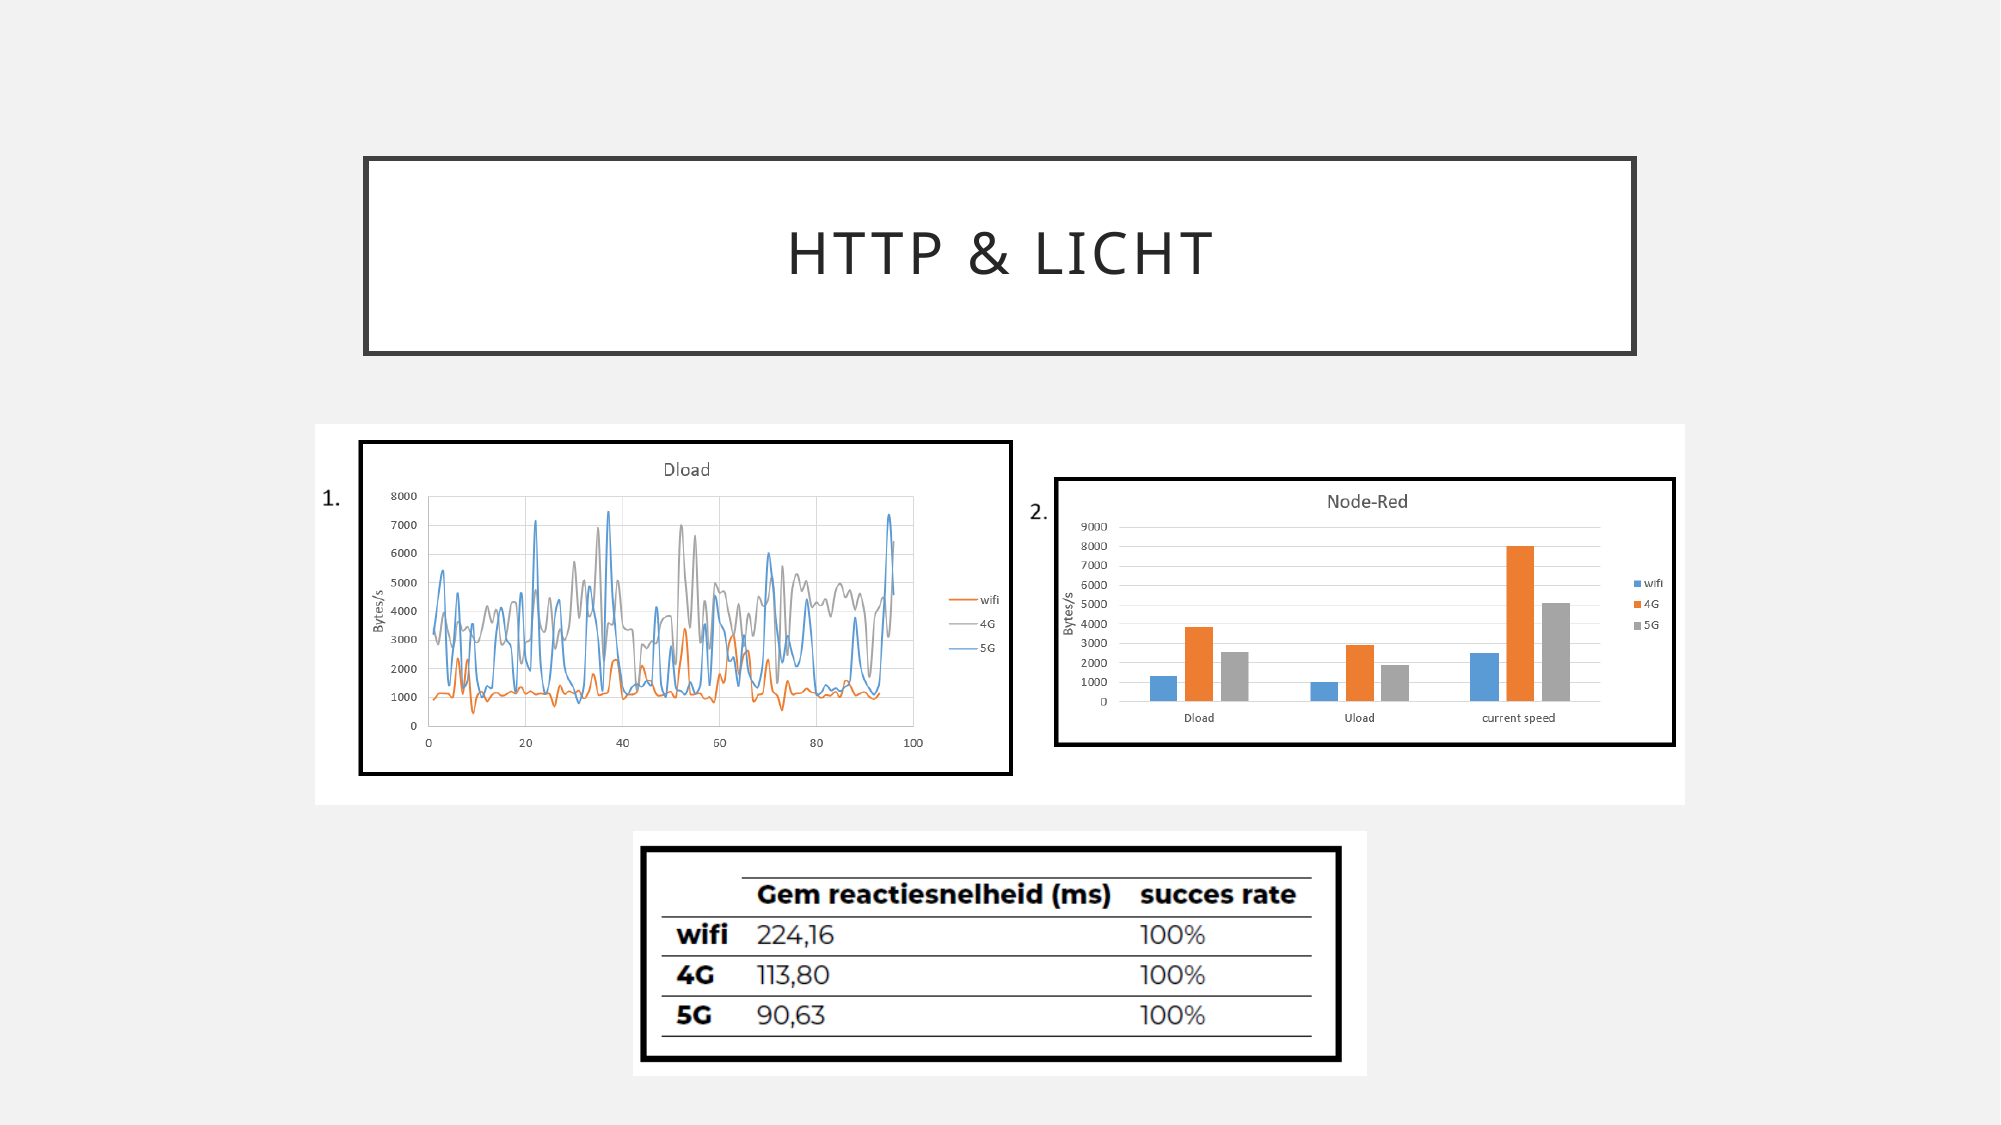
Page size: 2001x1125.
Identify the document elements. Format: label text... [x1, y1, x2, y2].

title http & licht [366, 158, 1634, 354]
picture [633, 831, 1367, 1076]
picture [315, 424, 1685, 805]
